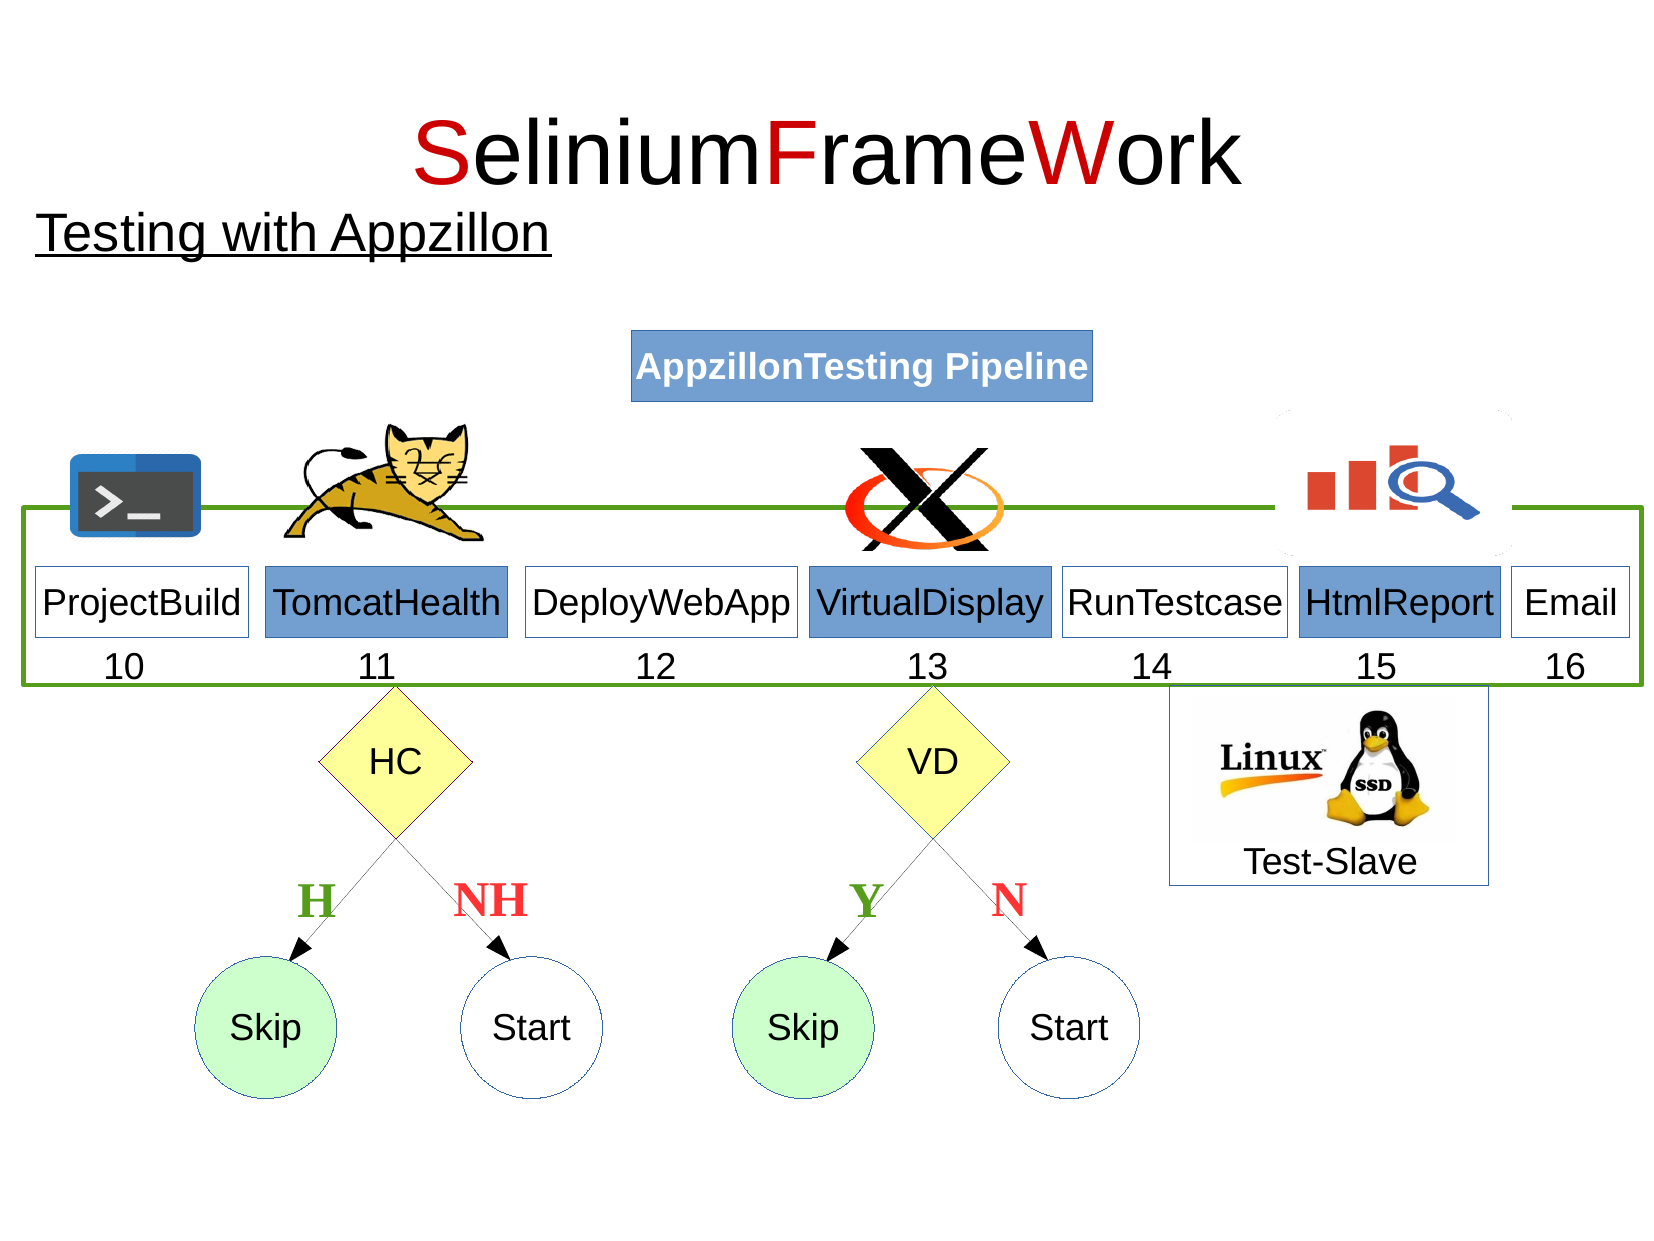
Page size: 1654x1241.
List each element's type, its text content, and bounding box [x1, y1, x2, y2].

text_box 12 [620, 637, 692, 695]
text_box Email [1511, 566, 1630, 638]
text_box VD [856, 695, 1010, 838]
text_box Start [460, 956, 603, 1099]
text_box Test-Slave [1228, 832, 1433, 890]
picture [70, 448, 201, 543]
text_box 11 [342, 637, 414, 695]
picture [845, 448, 1004, 551]
text_box 15 [1340, 637, 1412, 695]
picture [1275, 409, 1512, 556]
text_box 16 [1529, 637, 1601, 695]
title SeliniumFrameWork [82, 49, 1571, 257]
picture [1192, 696, 1456, 842]
text_box Skip [732, 956, 875, 1099]
text_box [23, 507, 1642, 686]
text_box Start [998, 956, 1140, 1099]
subtitle Testing with Appzillon [35, 171, 1548, 396]
text_box HC [318, 695, 473, 838]
text_box AppzillonTesting Pipeline [631, 330, 1093, 402]
text_box 14 [1116, 637, 1188, 695]
text_box Skip [194, 956, 337, 1099]
text_box 13 [891, 637, 964, 695]
picture [248, 367, 532, 603]
text_box 10 [88, 637, 160, 695]
